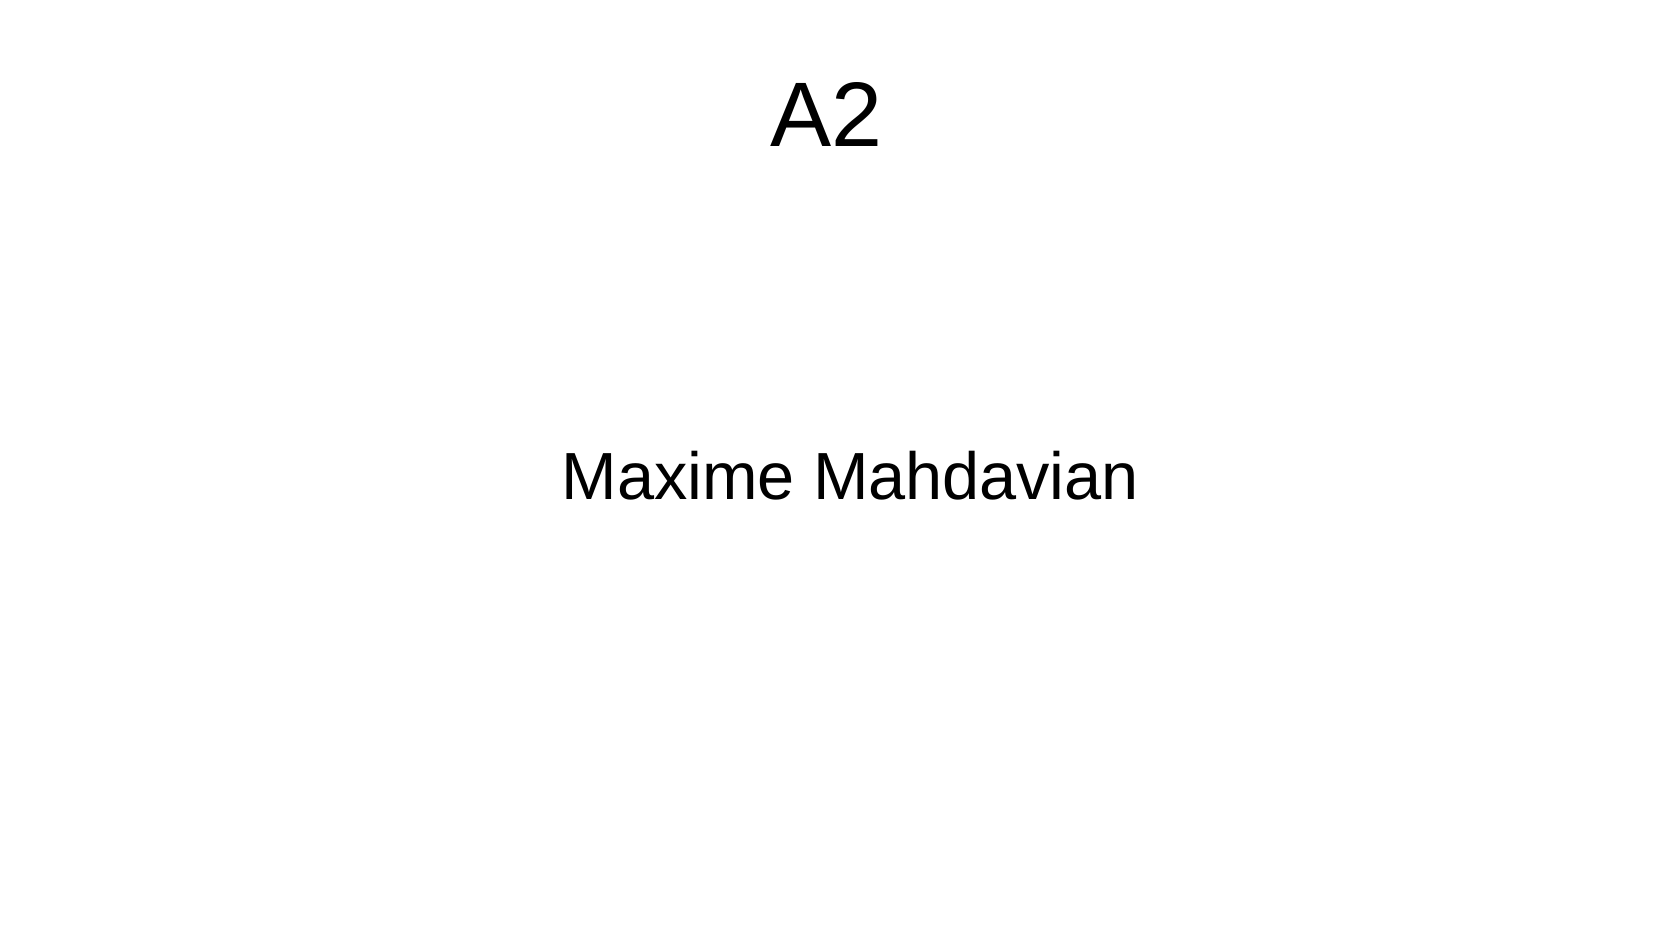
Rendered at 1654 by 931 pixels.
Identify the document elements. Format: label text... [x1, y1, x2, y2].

subtitle Maxime Mahdavian [106, 206, 1595, 747]
title A2 [82, 37, 1571, 193]
